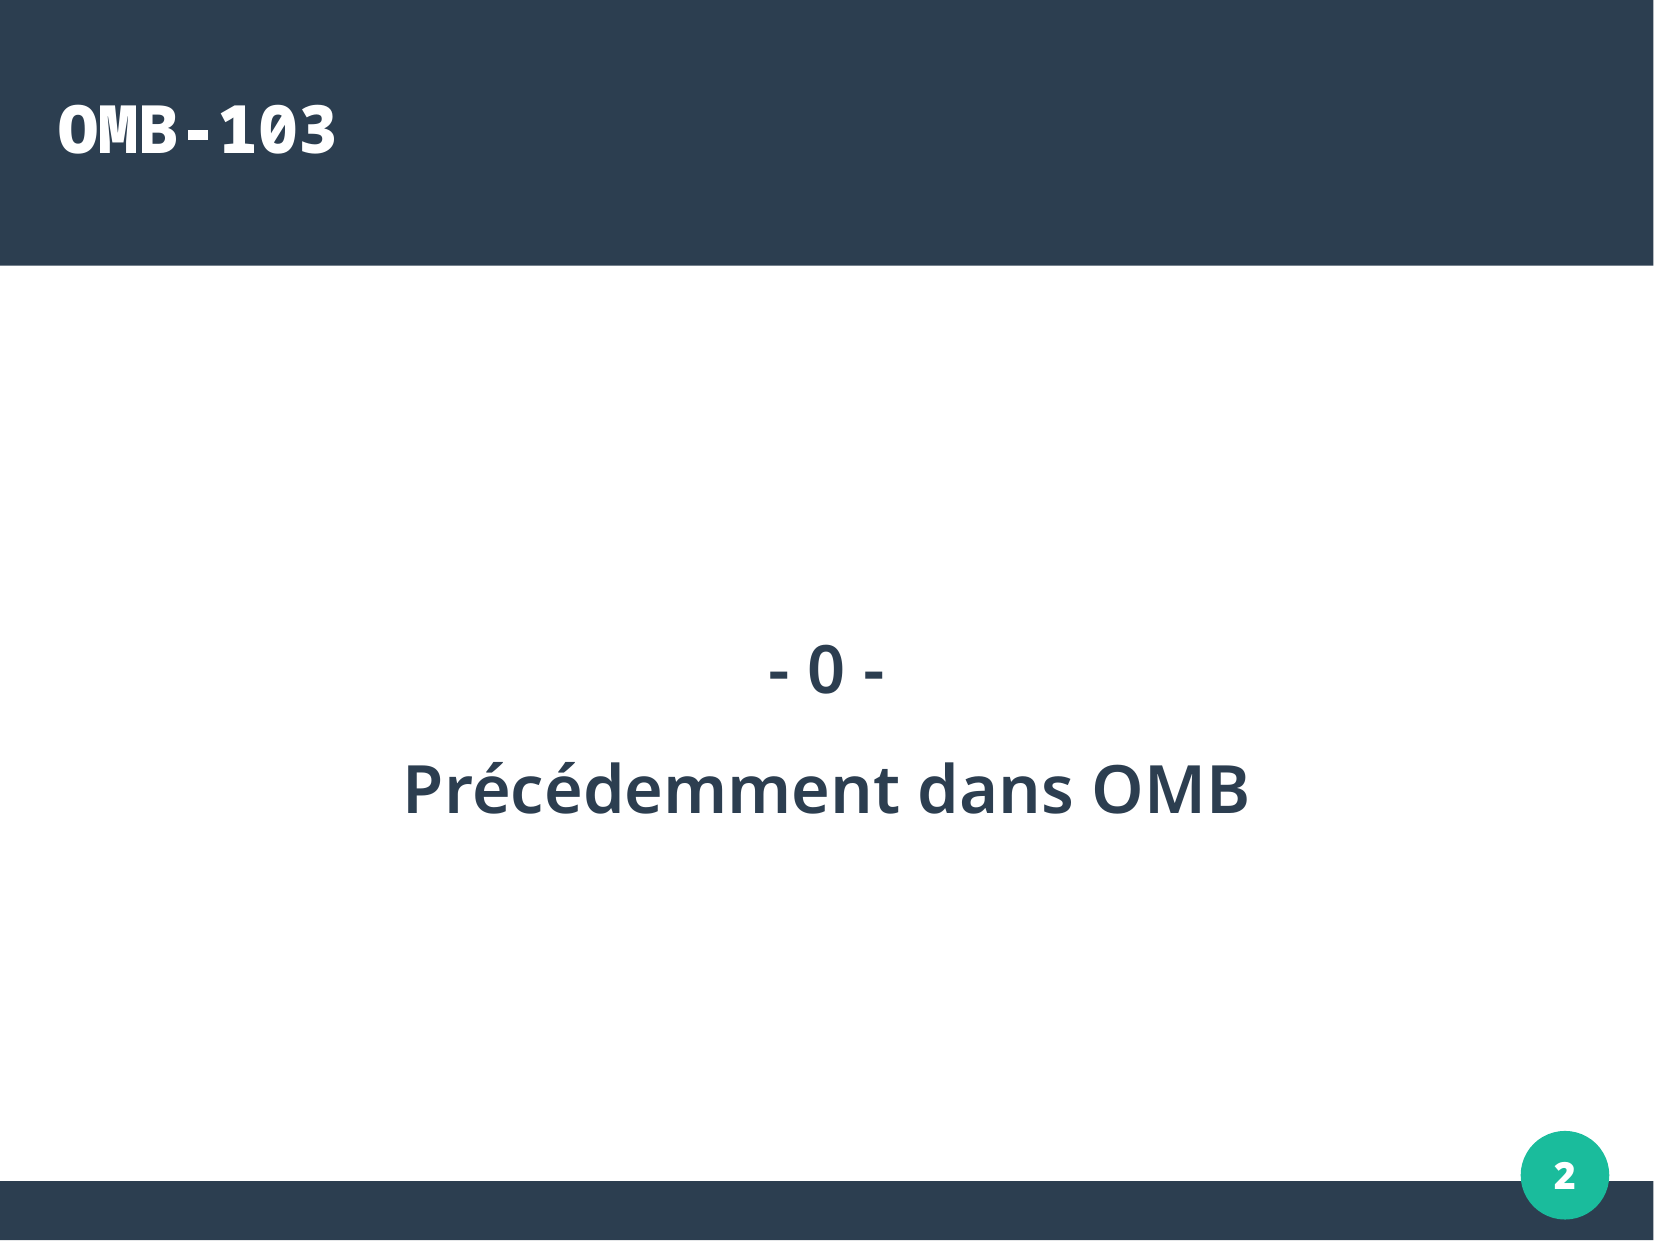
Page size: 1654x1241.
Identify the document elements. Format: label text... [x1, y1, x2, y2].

title OMB-103 [59, 49, 1595, 207]
list - 0 - Précédemment dans OMB [0, 270, 1654, 1186]
